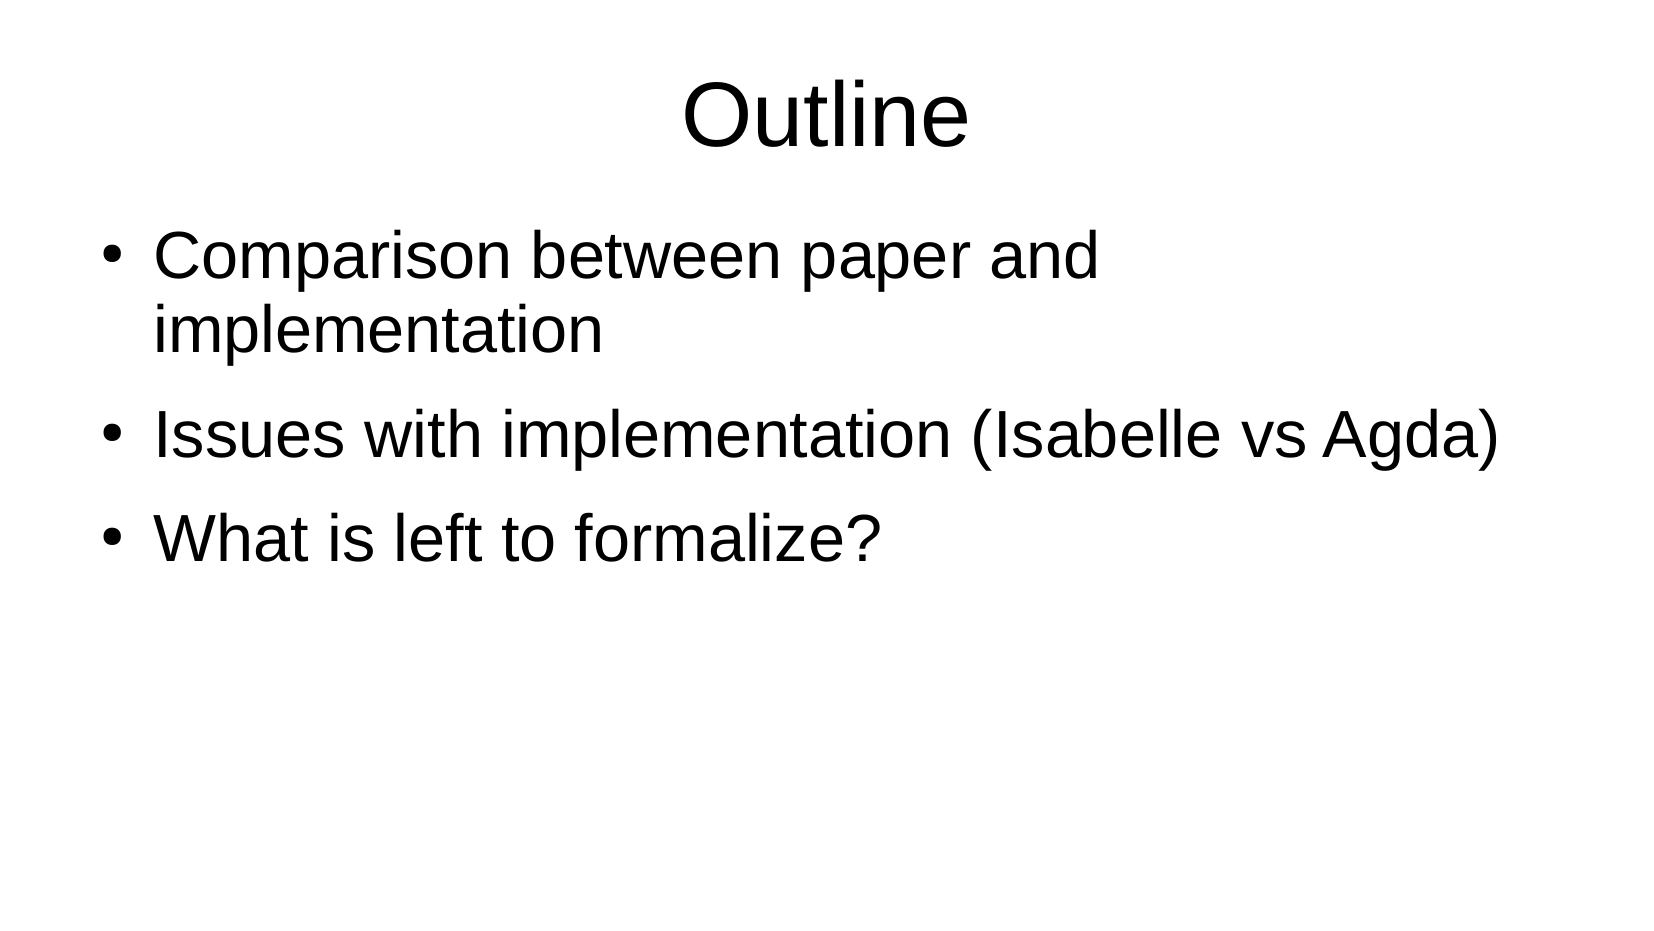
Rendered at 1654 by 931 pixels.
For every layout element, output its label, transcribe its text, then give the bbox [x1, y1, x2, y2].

title Outline [82, 37, 1571, 193]
list Comparison between paper and implementation Issues with implementation (Isabelle vs Agda) What is left to formalize? [82, 217, 1571, 758]
